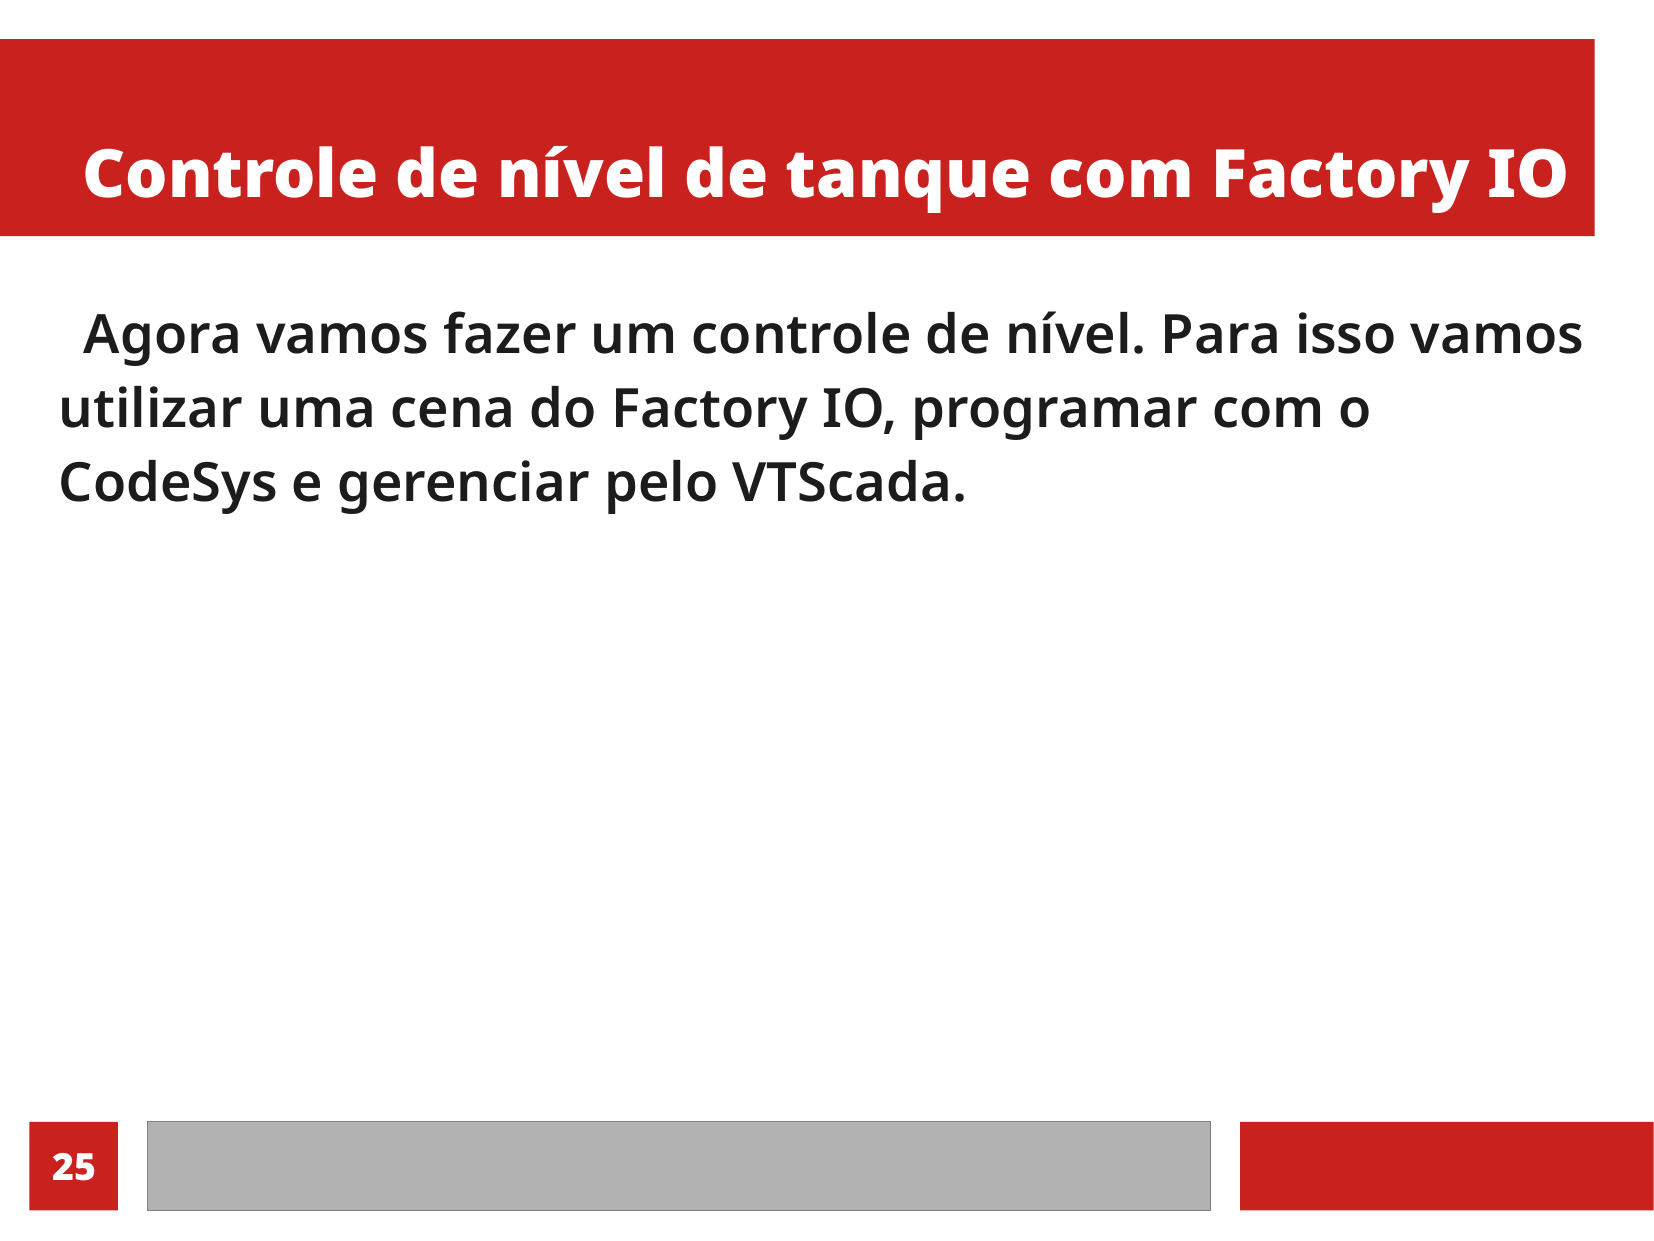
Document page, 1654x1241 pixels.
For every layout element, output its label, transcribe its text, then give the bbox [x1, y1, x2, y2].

title Controle de nível de tanque com Factory IO [58, 58, 1595, 217]
list Agora vamos fazer um controle de nível. Para isso vamos utilizar uma cena do Factory IO, programar com o CodeSys e gerenciar pelo VTScada. [58, 295, 1595, 1063]
